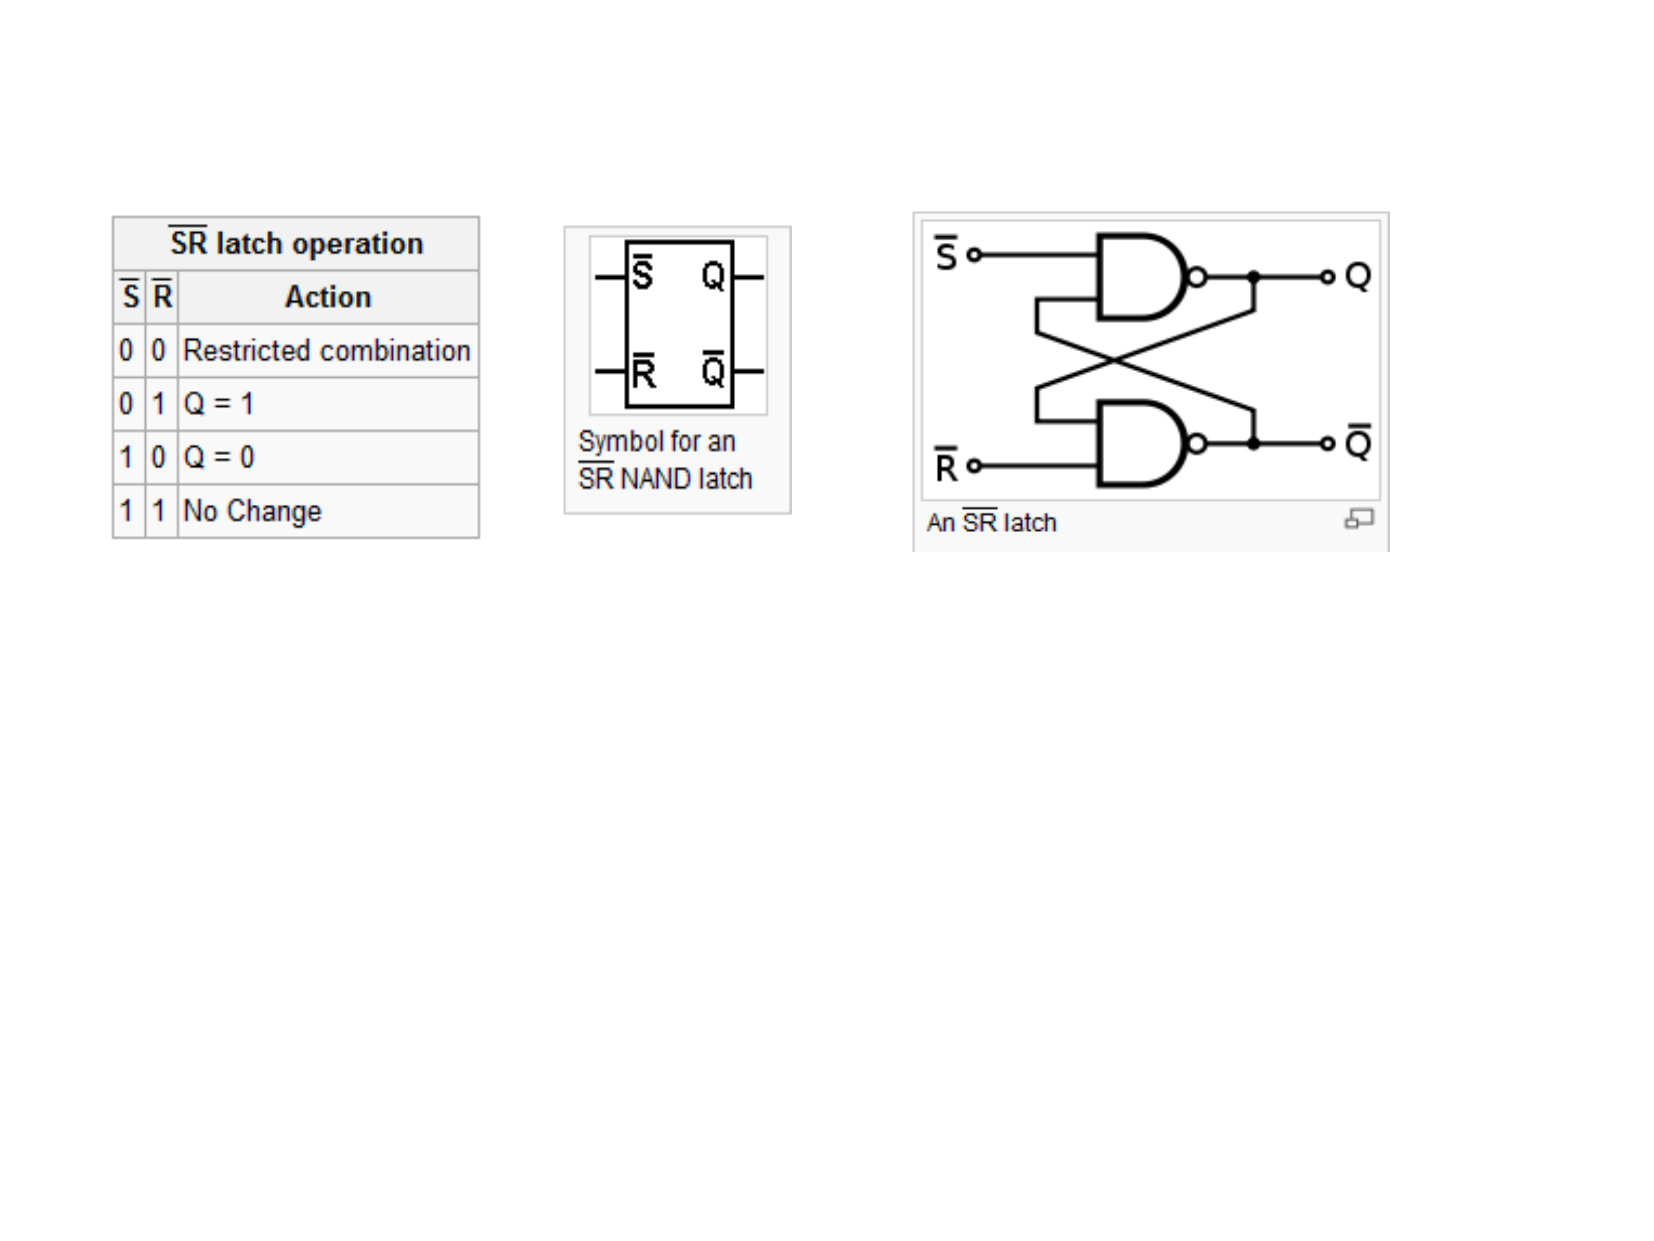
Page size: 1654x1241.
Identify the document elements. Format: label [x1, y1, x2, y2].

picture [909, 208, 1390, 552]
picture [562, 224, 792, 520]
picture [106, 212, 485, 544]
